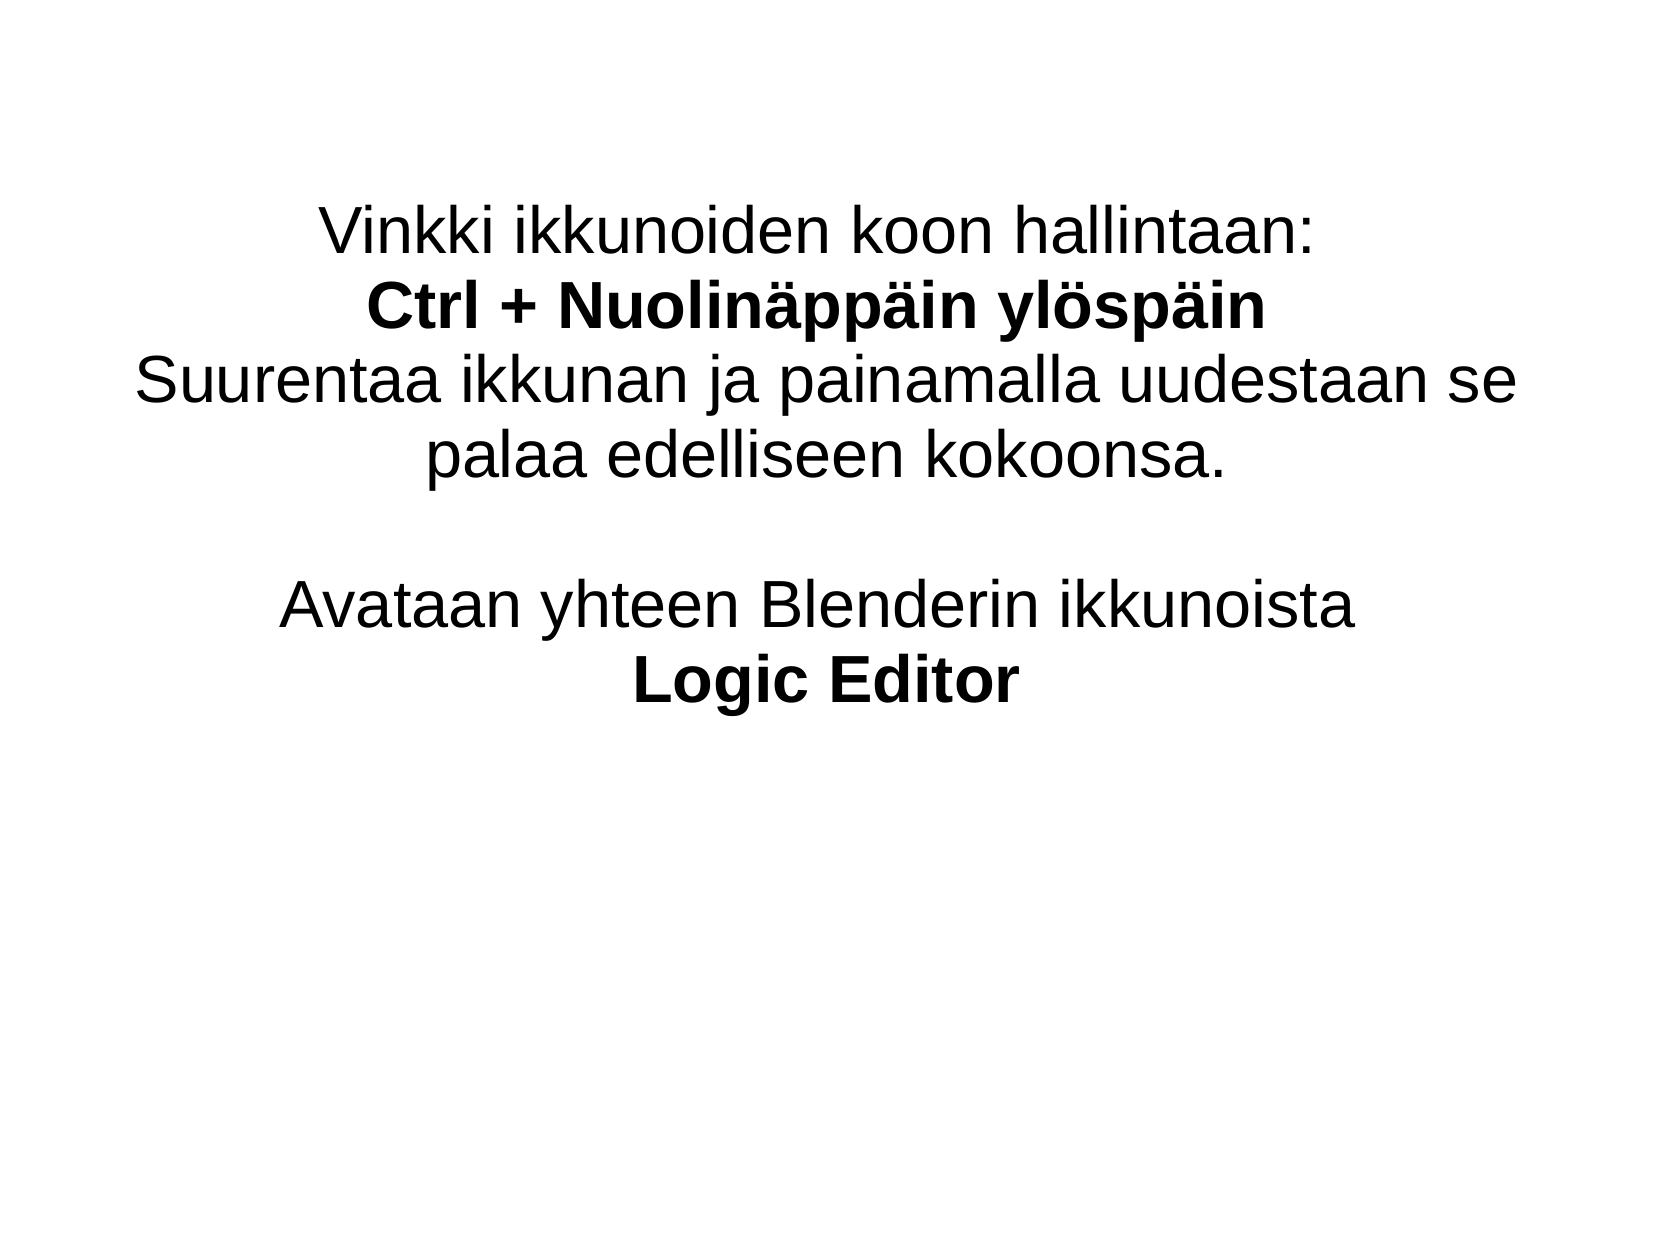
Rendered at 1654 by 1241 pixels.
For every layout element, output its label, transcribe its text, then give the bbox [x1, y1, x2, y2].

subtitle Vinkki ikkunoiden koon hallintaan: Ctrl + Nuolinäppäin ylöspäin Suurentaa ikkunan ja painamalla uudestaan se palaa edelliseen kokoonsa. Avataan yhteen Blenderin ikkunoista Logic Editor [82, 49, 1571, 1010]
